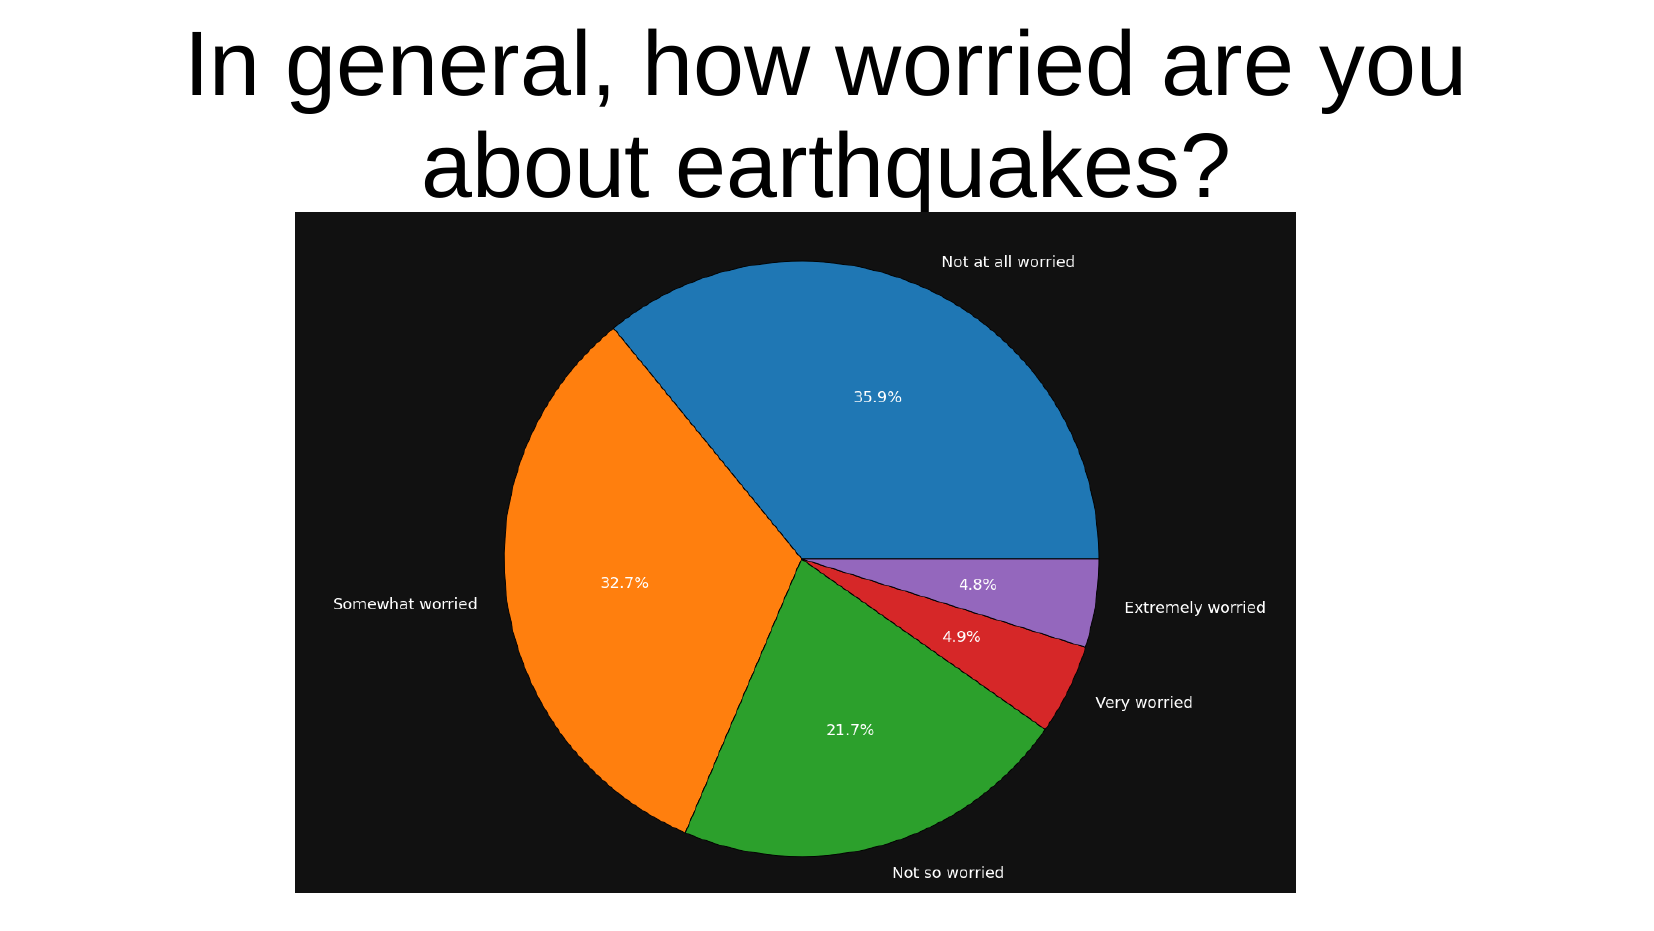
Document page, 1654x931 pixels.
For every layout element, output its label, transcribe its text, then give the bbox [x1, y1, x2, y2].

picture [295, 212, 1296, 893]
title In general, how worried are you about earthquakes? [82, 12, 1571, 218]
